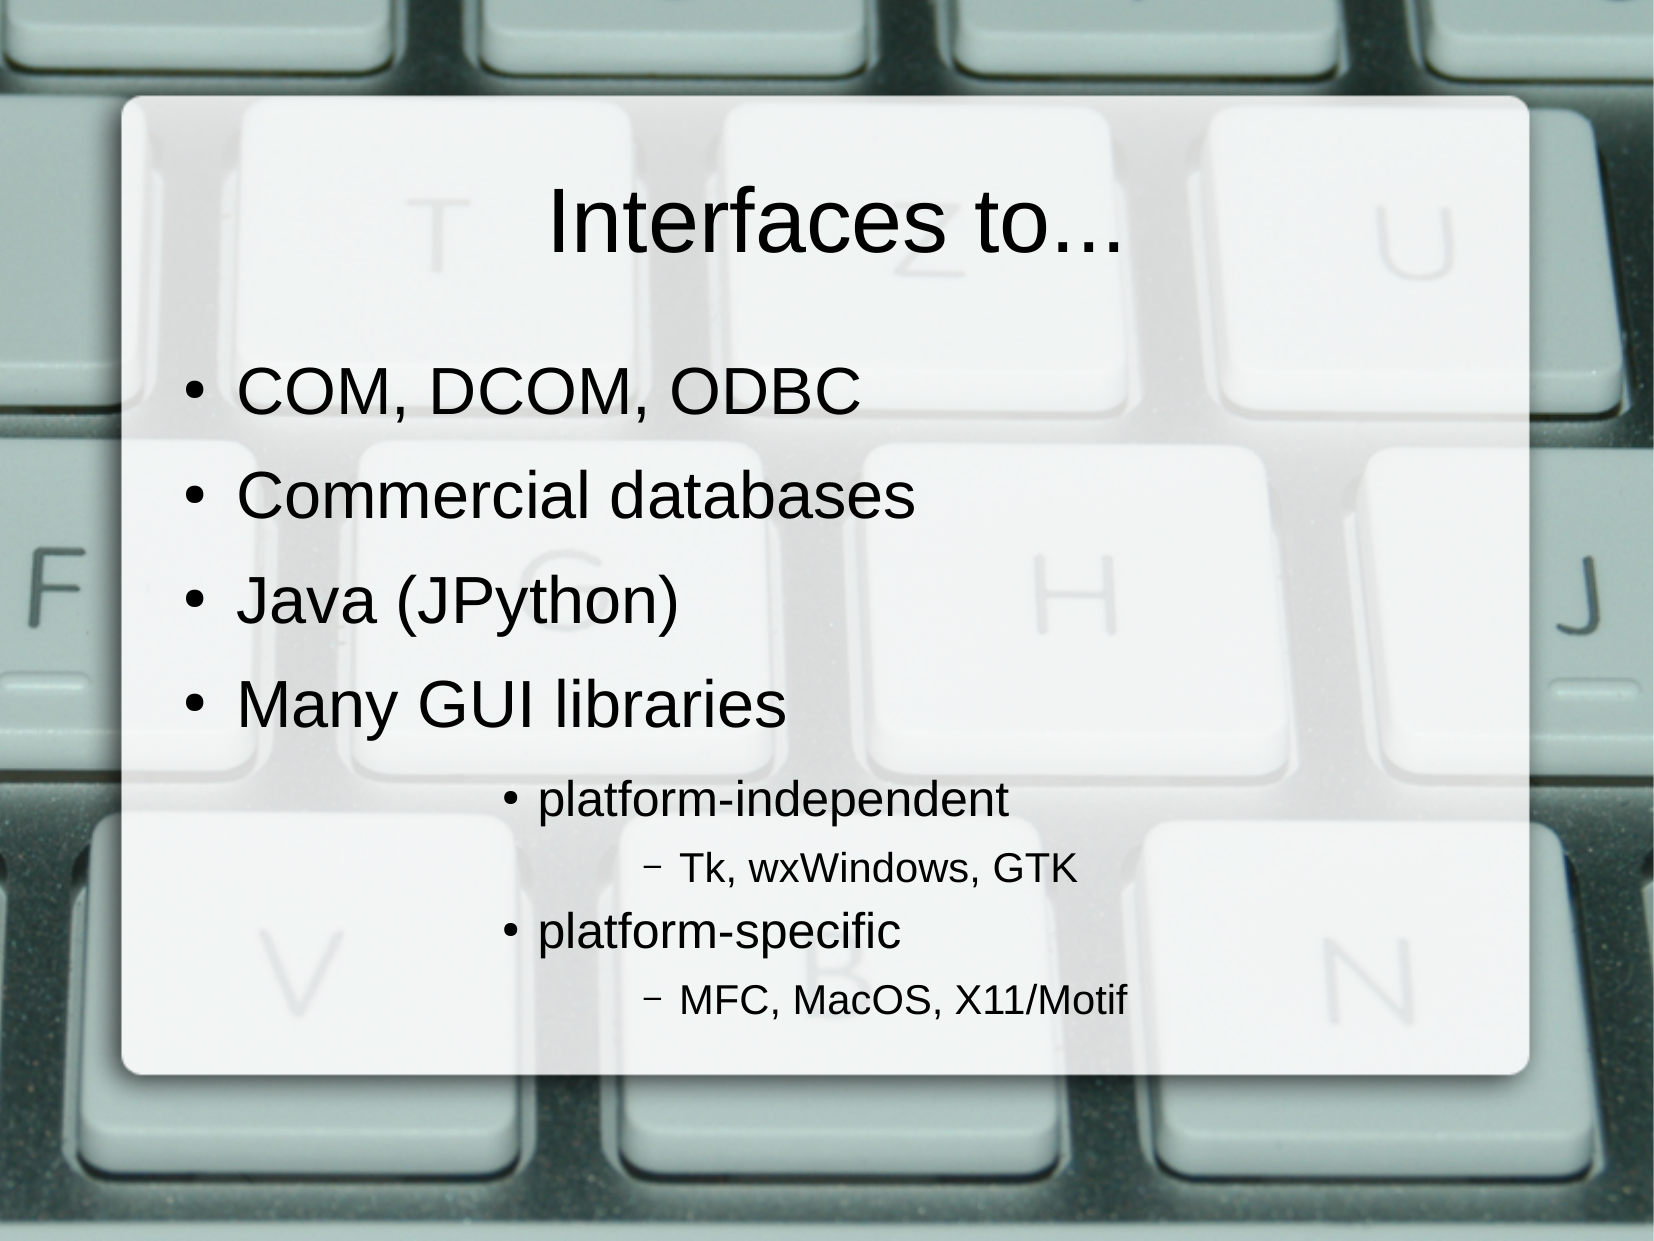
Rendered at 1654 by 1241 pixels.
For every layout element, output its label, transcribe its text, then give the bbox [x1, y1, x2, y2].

title Interfaces to... [135, 117, 1506, 325]
picture [0, 0, 1654, 1241]
list COM, DCOM, ODBC Commercial databases Java (JPython) Many GUI libraries platform-independent Tk, wxWindows, GTK platform-specific MFC, MacOS, X11/Motif [147, 354, 1506, 1241]
